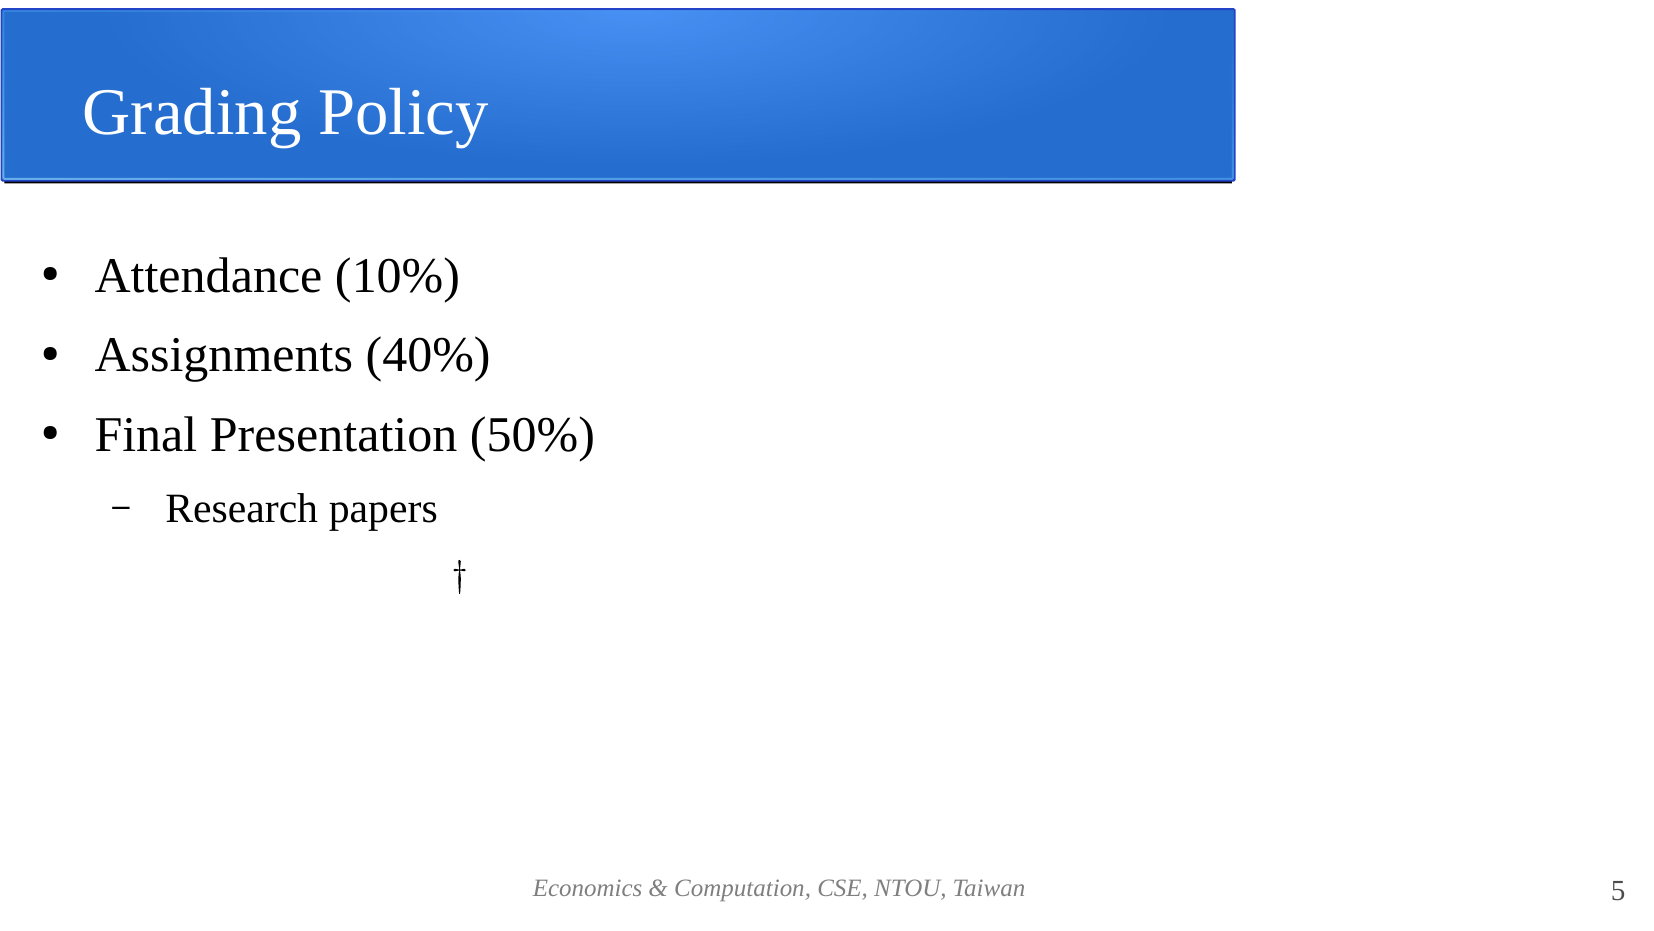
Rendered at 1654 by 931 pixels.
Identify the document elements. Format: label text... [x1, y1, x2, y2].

title Grading Policy [82, 29, 1312, 196]
picture [449, 558, 468, 596]
list Attendance (10%) Assignments (40%) Final Presentation (50%) Research papers [23, 248, 1562, 869]
